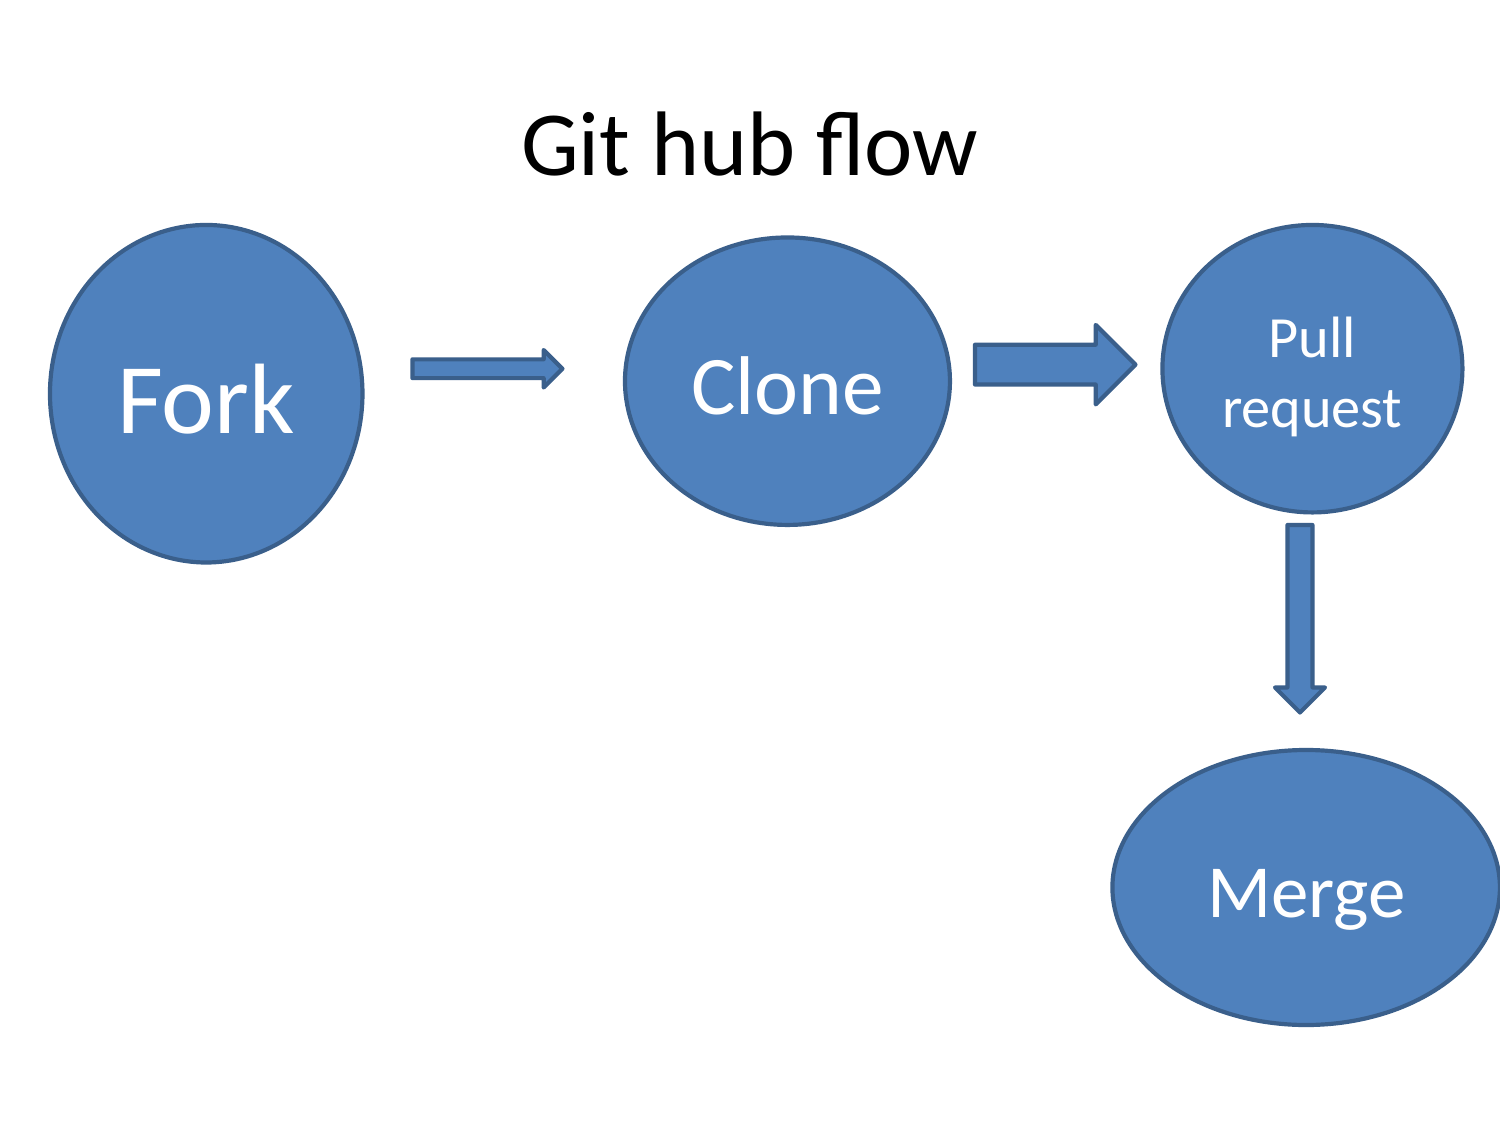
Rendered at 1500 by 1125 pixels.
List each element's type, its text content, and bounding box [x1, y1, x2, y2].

text_box Pull request [1162, 224, 1463, 513]
text_box [974, 324, 1136, 405]
title Git hub flow [75, 45, 1425, 233]
text_box [1275, 525, 1326, 713]
text_box Clone [624, 237, 950, 525]
text_box Fork [49, 224, 363, 563]
text_box Merge [1112, 750, 1500, 1026]
text_box [412, 350, 563, 388]
